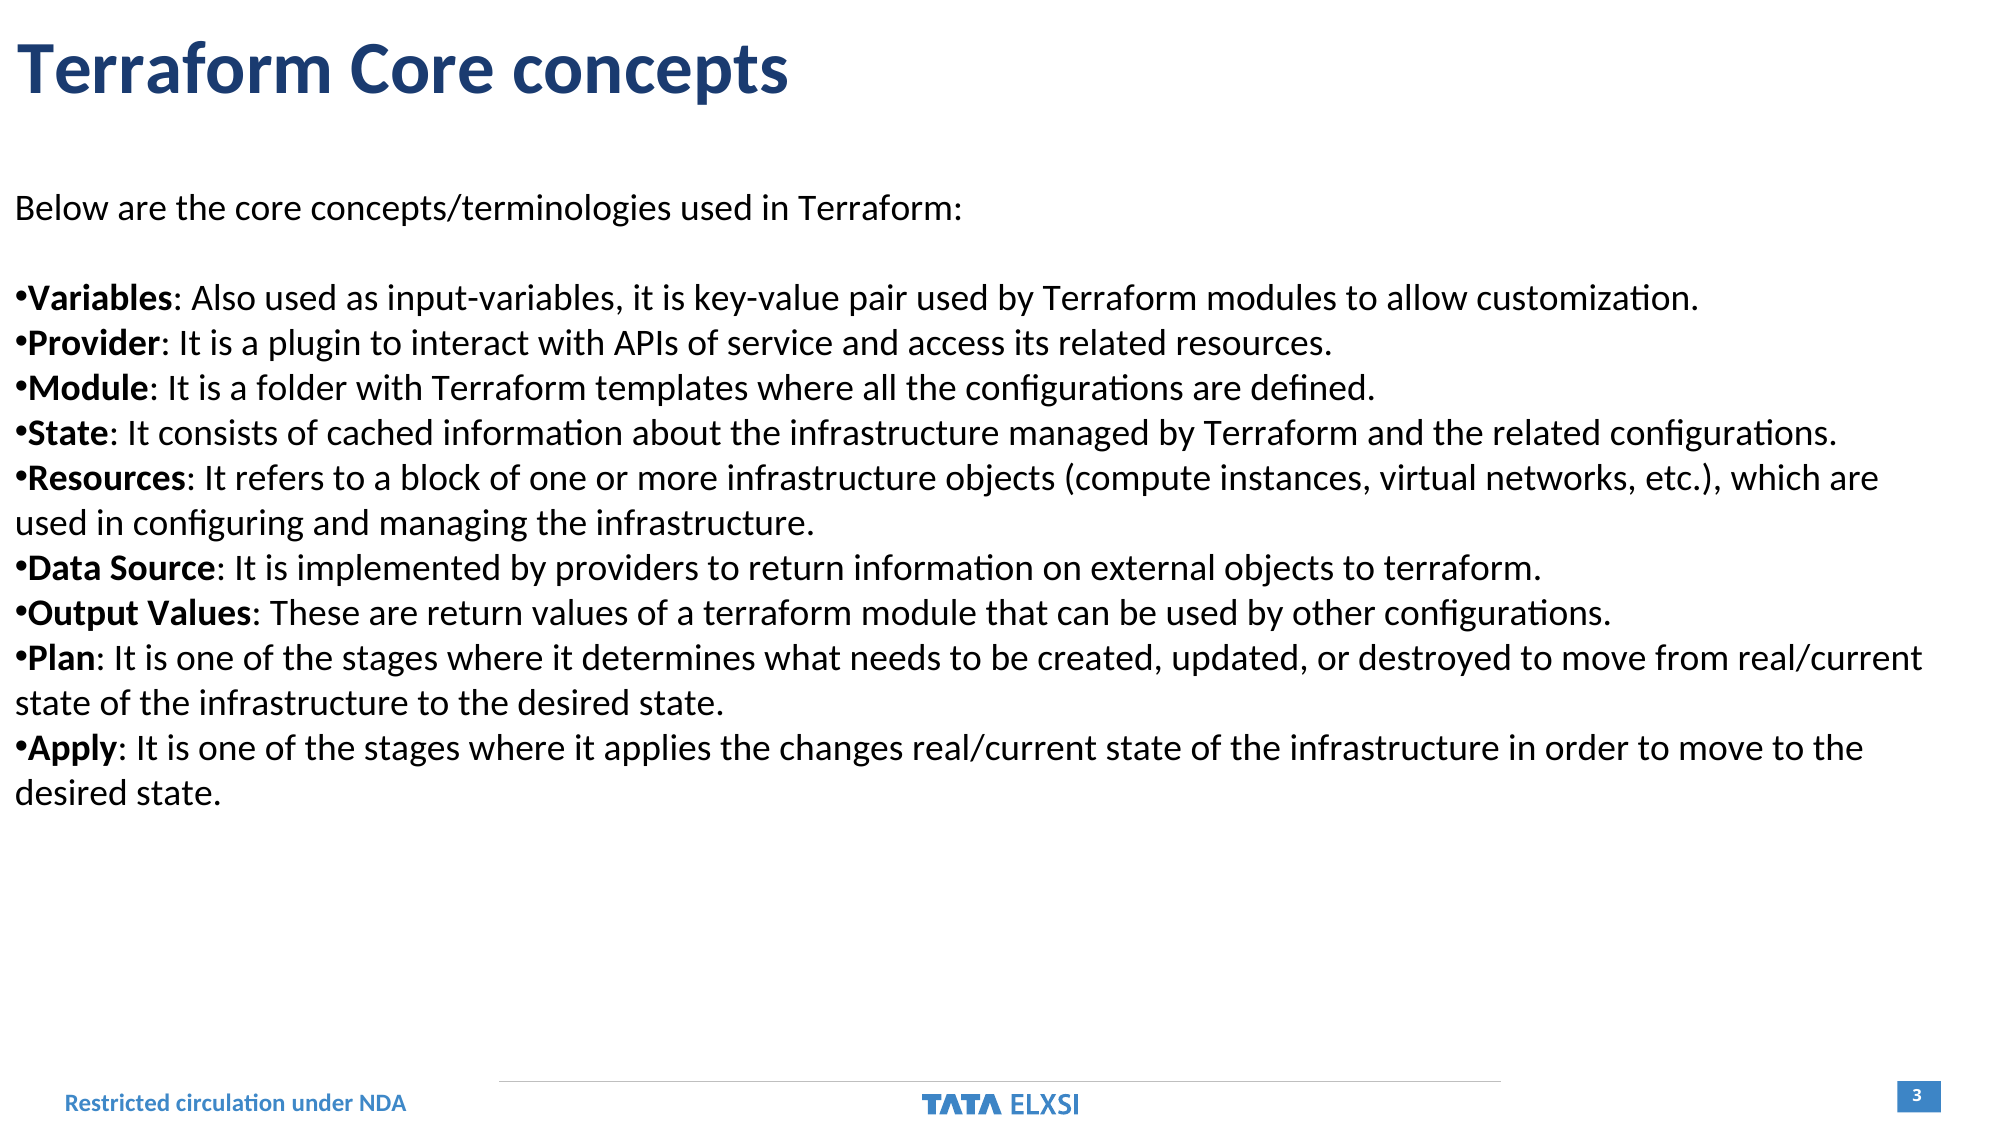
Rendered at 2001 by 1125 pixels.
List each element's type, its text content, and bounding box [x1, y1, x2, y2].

text_box Below are the core concepts/terminologies used in Terraform: Variables: Also used as input-variables, it is key-value pair used by Terraform modules to allow customization. Provider: It is a plugin to interact with APIs of service and access its related resources. Module: It is a folder with Terraform templates where all the configurations are defined. State: It consists of cached information about the infrastructure managed by Terraform and the related configurations. Resources: It refers to a block of one or more infrastructure objects (compute instances, virtual networks, etc.), which are used in configuring and managing the infrastructure. Data Source: It is implemented by providers to return information on external objects to terraform. Output Values: These are return values of a terraform module that can be used by other configurations. Plan: It is one of the stages where it determines what needs to be created, updated, or destroyed to move from real/current state of the infrastructure to the desired state. Apply: It is one of the stages where it applies the changes real/current state of the infrastructure in order to move to the desired state. [0, 175, 1955, 866]
title Terraform Core concepts [0, 29, 1832, 128]
